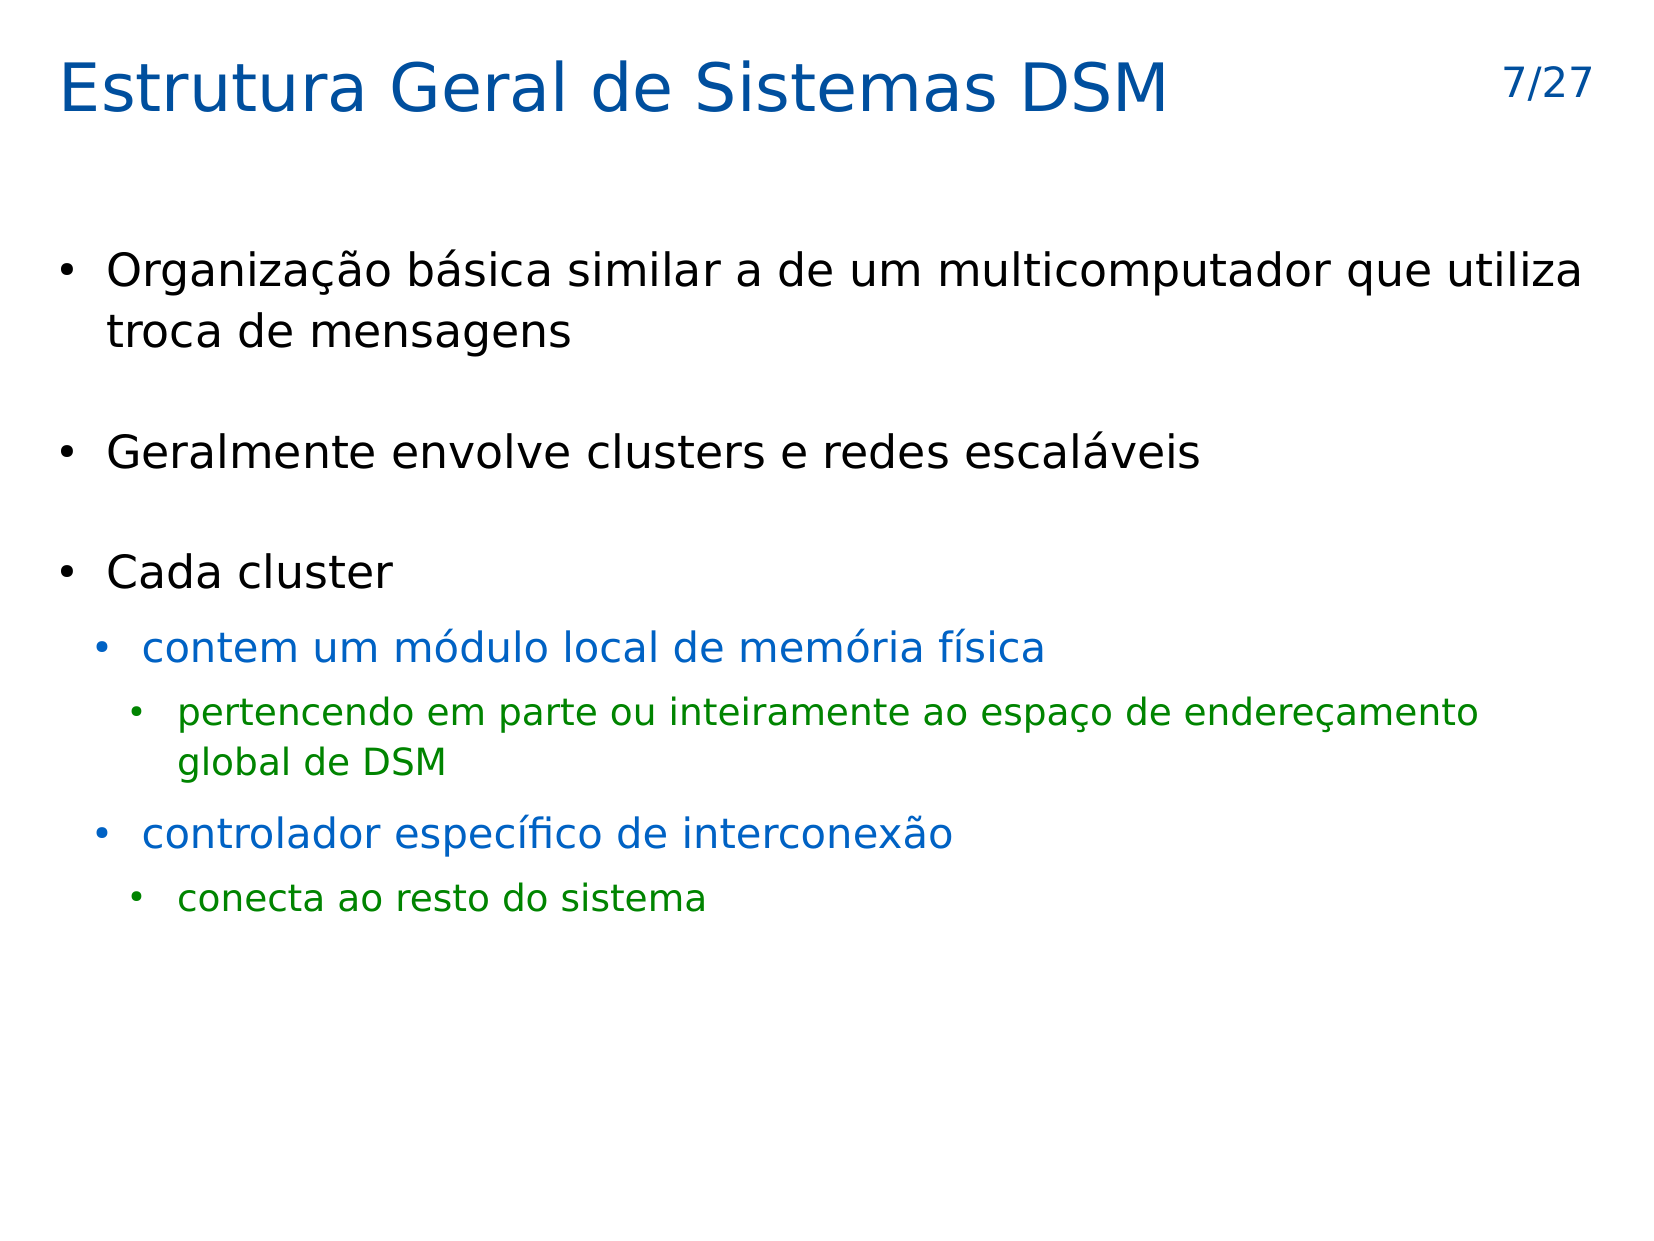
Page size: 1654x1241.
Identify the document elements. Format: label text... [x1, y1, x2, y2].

list Organização básica similar a de um multicomputador que utiliza troca de mensagens Geralmente envolve clusters e redes escaláveis Cada cluster contem um módulo local de memória física pertencendo em parte ou inteiramente ao espaço de endereçamento global de DSM controlador específico de interconexão conecta ao resto do sistema [59, 236, 1595, 1211]
title Estrutura Geral de Sistemas DSM [59, 29, 1625, 148]
